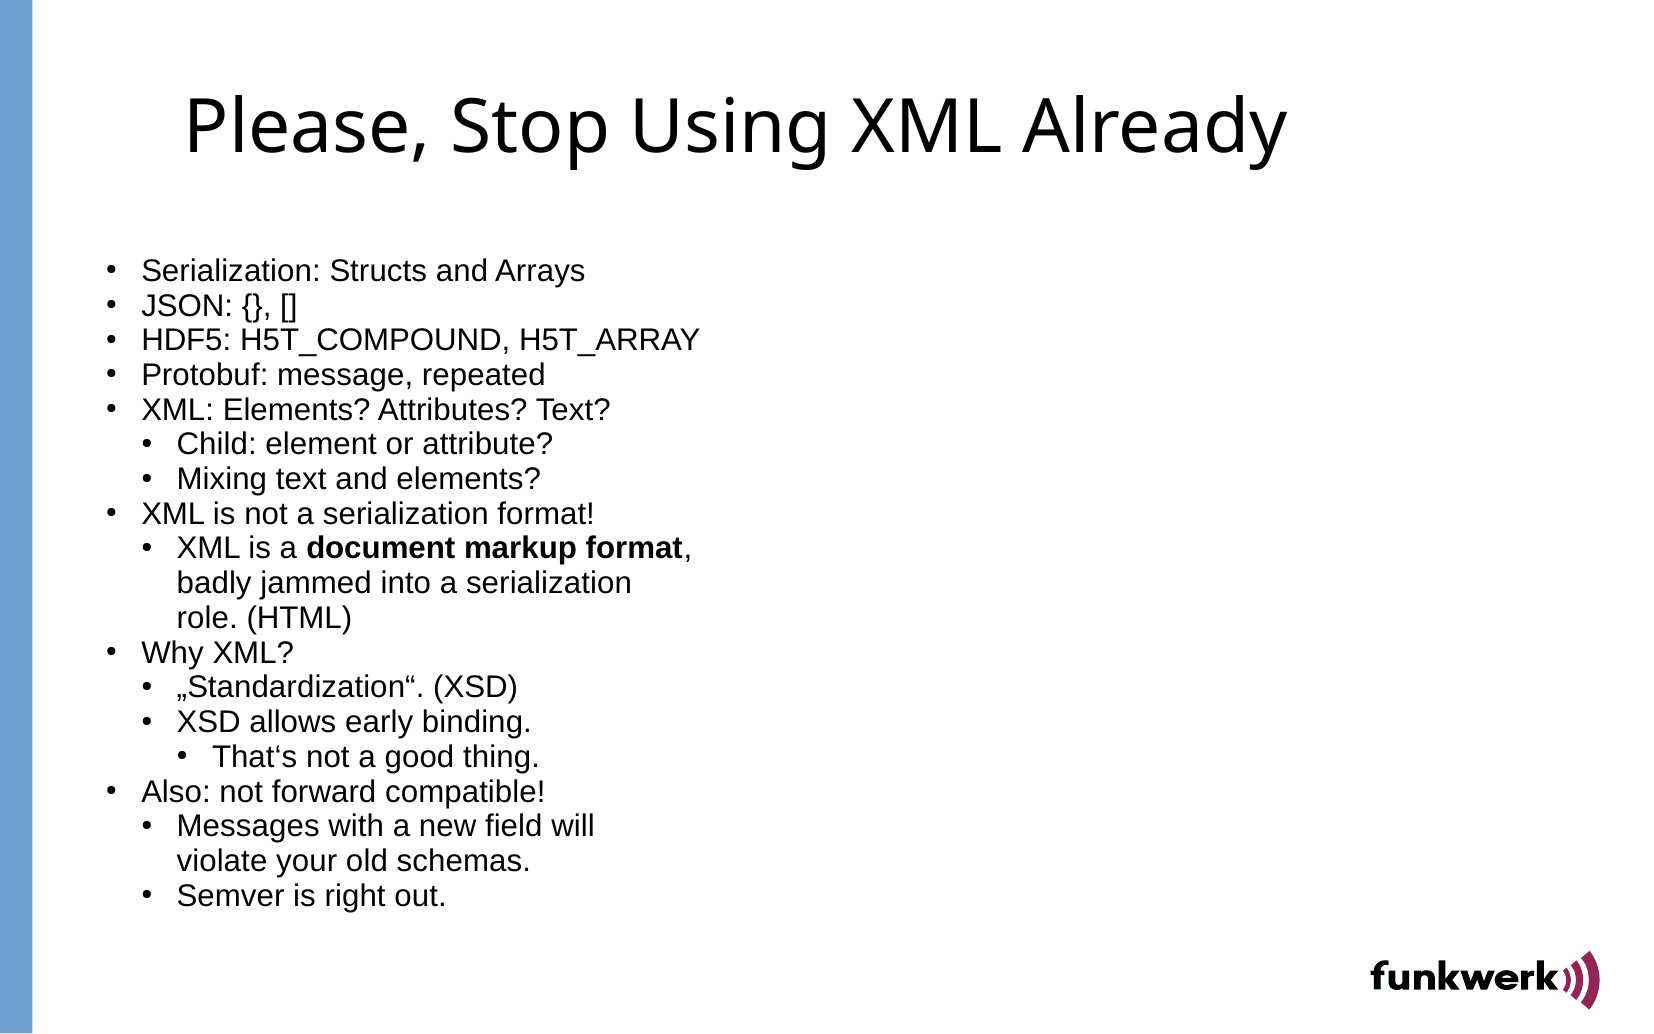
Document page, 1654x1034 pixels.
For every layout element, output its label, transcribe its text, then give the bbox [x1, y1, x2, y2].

text_box Serialization: Structs and Arrays JSON: {}, [] HDF5: H5T_COMPOUND, H5T_ARRAY Protobuf: message, repeated XML: Elements? Attributes? Text? Child: element or attribute? Mixing text and elements? XML is not a serialization format! XML is a document markup format, badly jammed into a serialization role. (HTML) Why XML? „Standardization“. (XSD) XSD allows early binding. That‘s not a good thing. Also: not forward compatible! Messages with a new field will violate your old schemas. Semver is right out. [91, 245, 887, 1003]
text_box Please, Stop Using XML Already [169, 65, 1423, 221]
